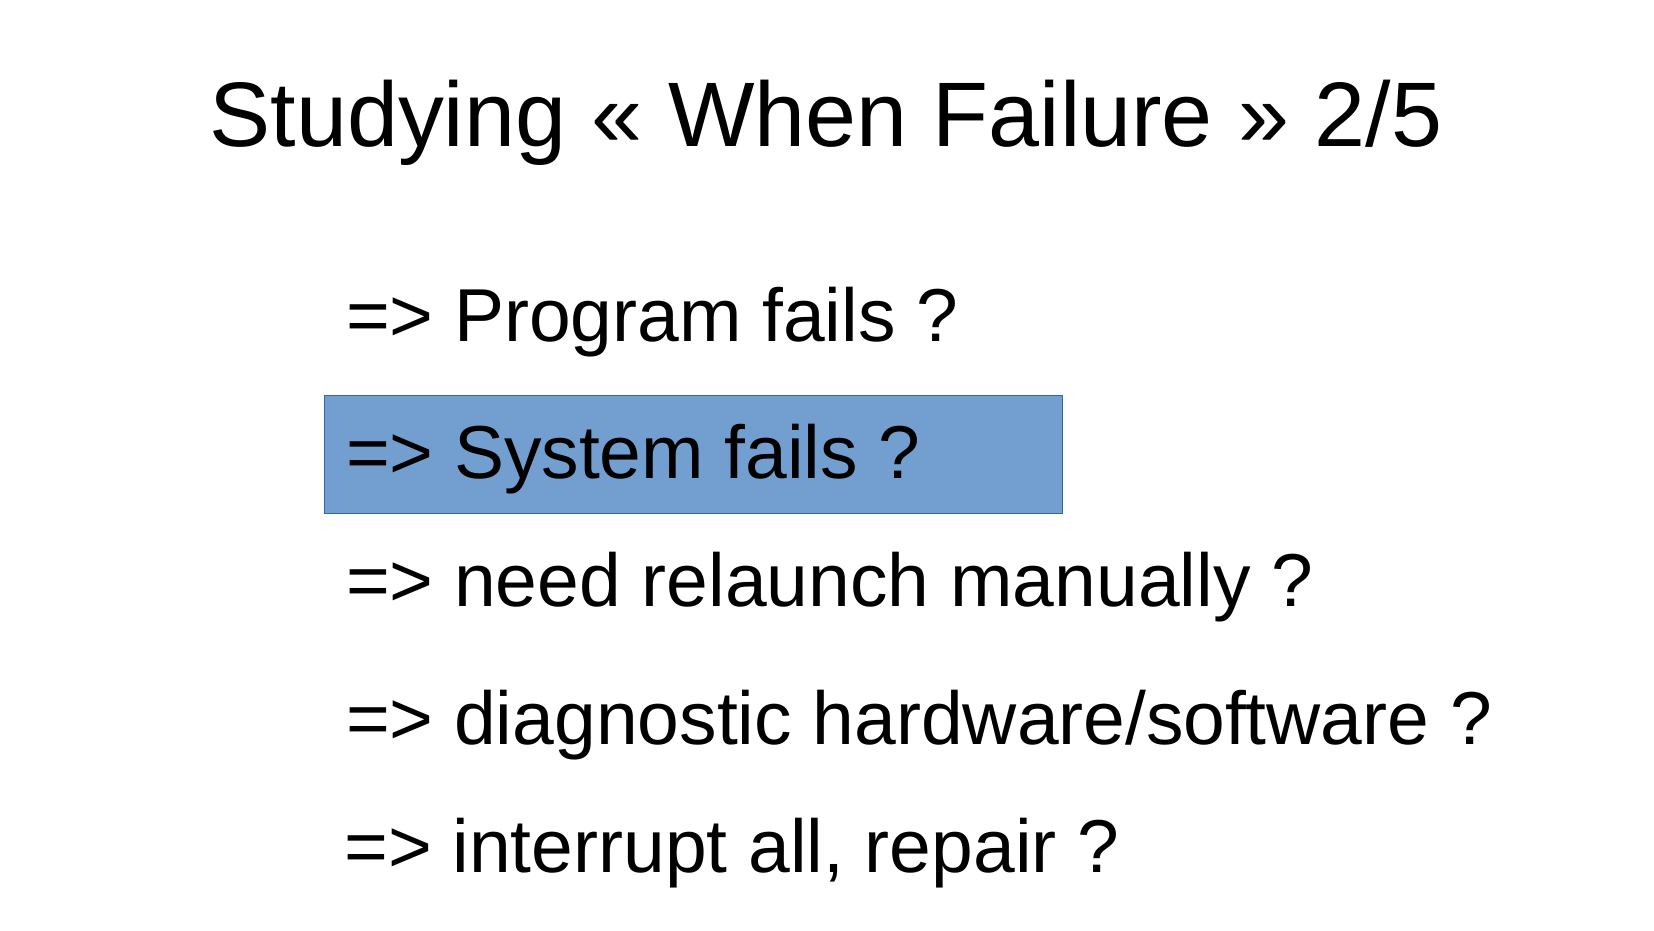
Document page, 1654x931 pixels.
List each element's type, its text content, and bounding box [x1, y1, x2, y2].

text_box => interrupt all, repair ? [329, 797, 1135, 897]
title Studying « When Failure » 2/5 [82, 37, 1571, 193]
text_box => Program fails ? [331, 265, 974, 365]
text_box => System fails ? [331, 403, 937, 503]
text_box => need relaunch manually ? [331, 531, 1329, 631]
text_box [324, 395, 1063, 514]
text_box => diagnostic hardware/software ? [331, 668, 1508, 768]
